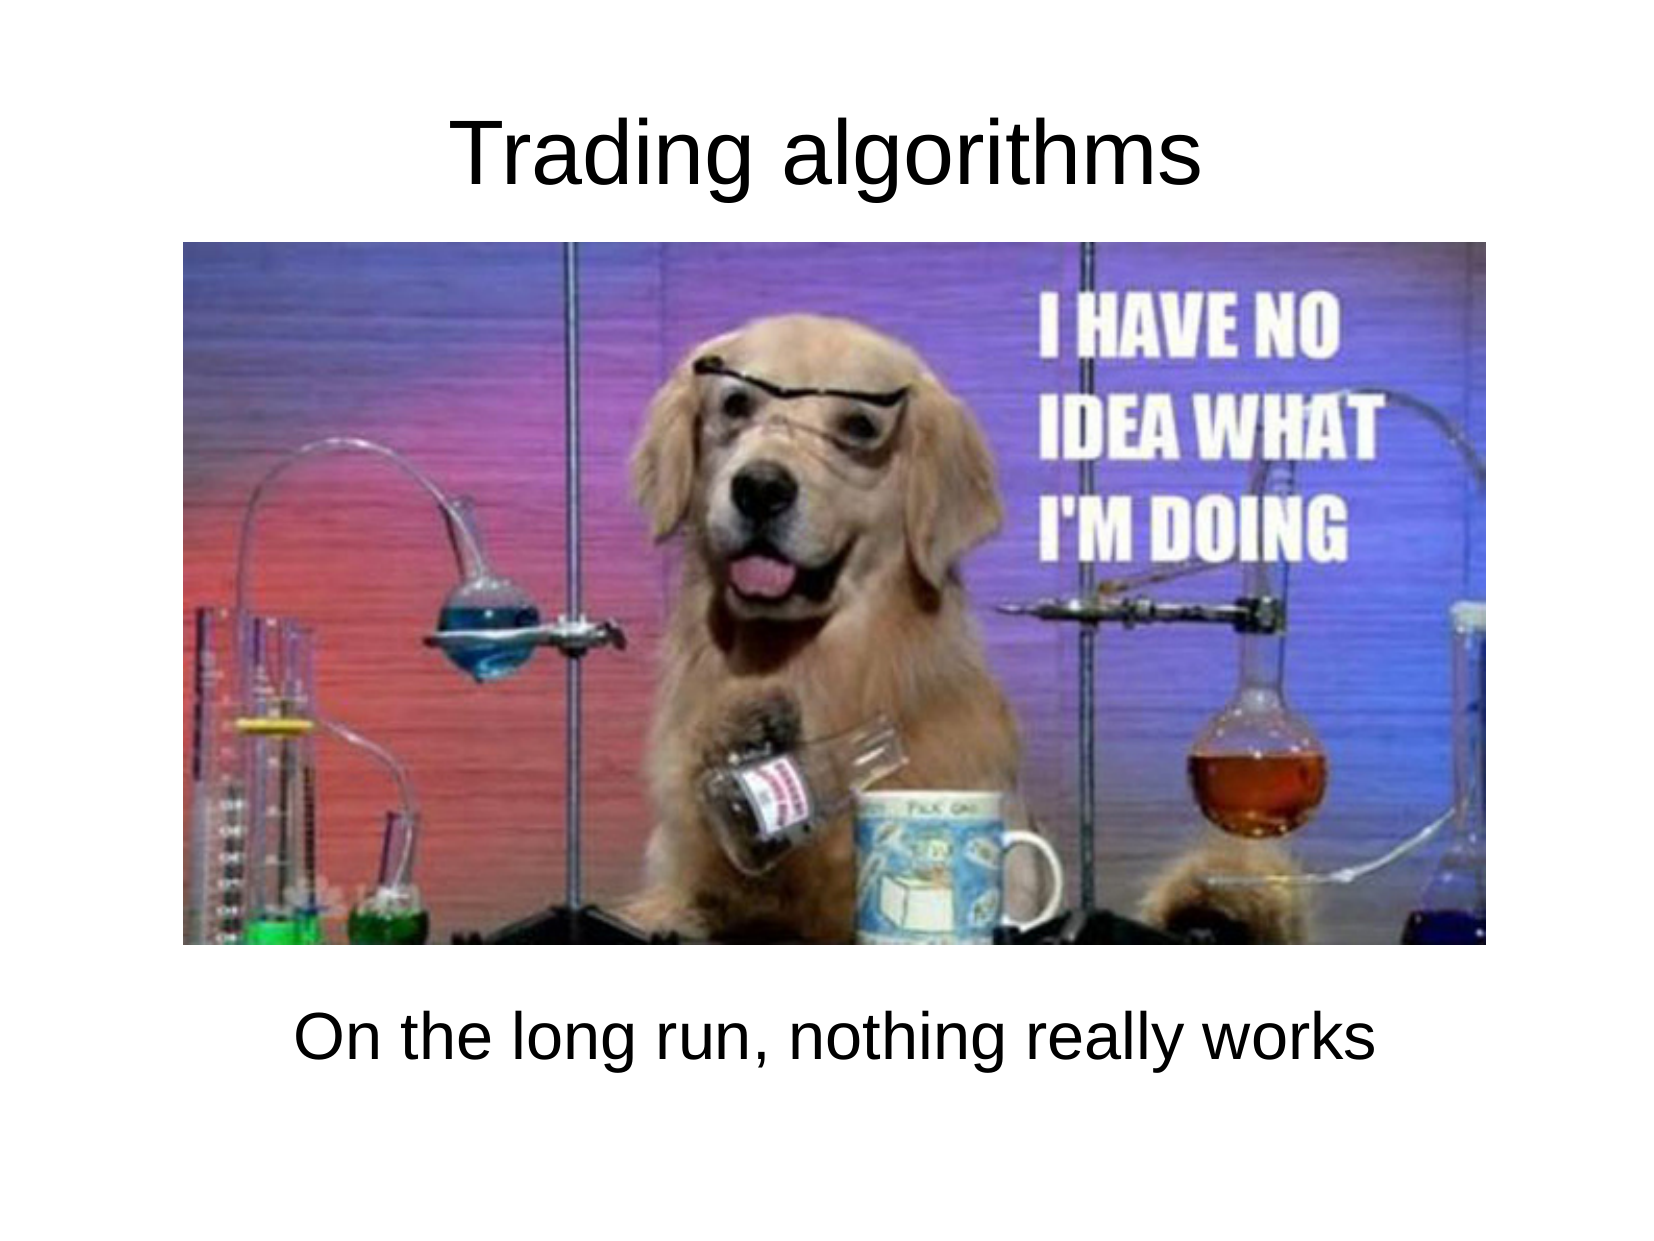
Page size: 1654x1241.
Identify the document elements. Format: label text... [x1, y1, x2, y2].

title Trading algorithms [82, 49, 1571, 257]
list On the long run, nothing really works [194, 998, 1478, 1099]
picture [183, 242, 1486, 946]
